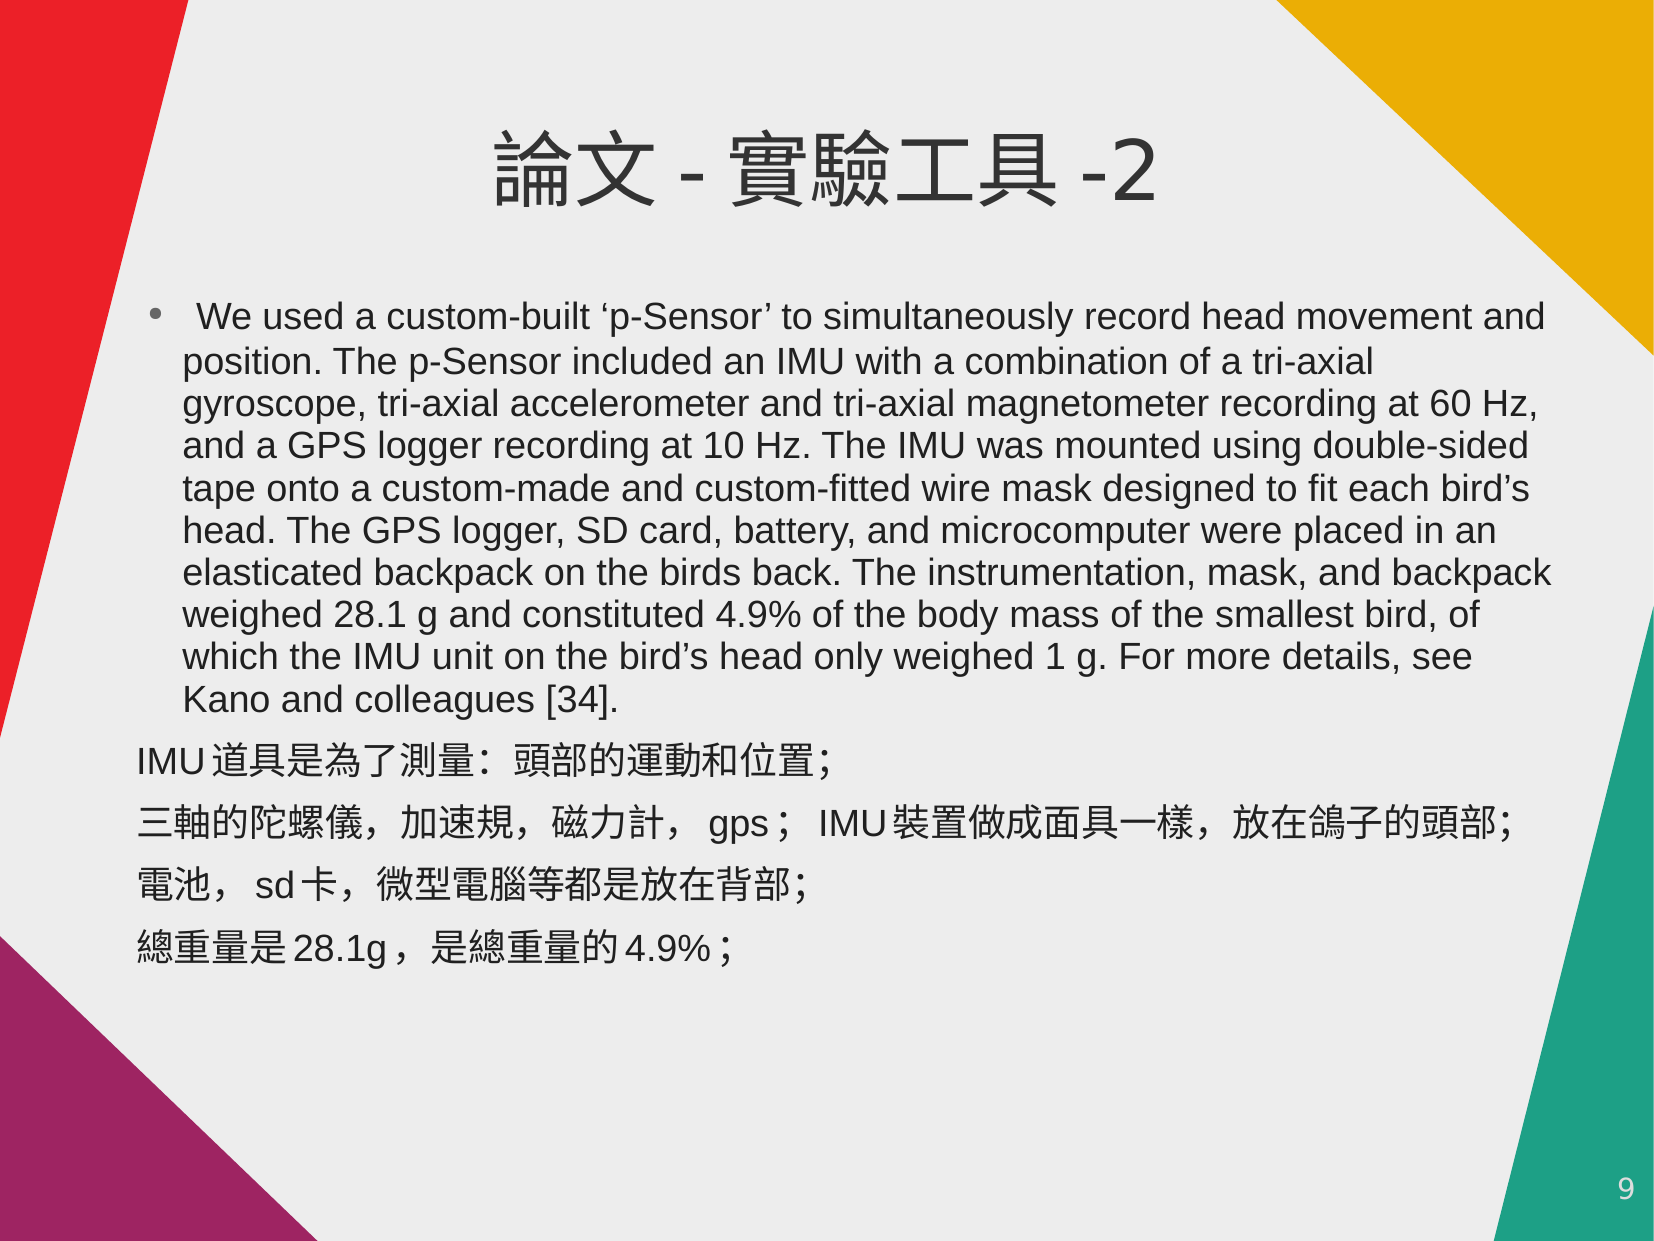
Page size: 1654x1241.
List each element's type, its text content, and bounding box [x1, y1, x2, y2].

list We used a custom-built ‘p-Sensor’ to simultaneously record head movement and position. The p-Sensor included an IMU with a combination of a tri-axial gyroscope, tri-axial accelerometer and tri-axial magnetometer recording at 60 Hz, and a GPS logger recording at 10 Hz. The IMU was mounted using double-sided tape onto a custom-made and custom-fitted wire mask designed to fit each bird’s head. The GPS logger, SD card, battery, and microcomputer were placed in an elasticated backpack on the birds back. The instrumentation, mask, and backpack weighed 28.1 g and constituted 4.9% of the body mass of the smallest bird, of which the IMU unit on the bird’s head only weighed 1 g. For more details, see Kano and colleagues [34]. IMU道具是為了測量：頭部的運動和位置； 三軸的陀螺儀，加速規，磁力計，gps；IMU裝置做成面具一樣，放在鴿子的頭部； 電池，sd卡，微型電腦等都是放在背部； 總重量是28.1g，是總重量的4.9%； [136, 289, 1561, 1021]
title 論文-實驗工具-2 [114, 73, 1539, 271]
